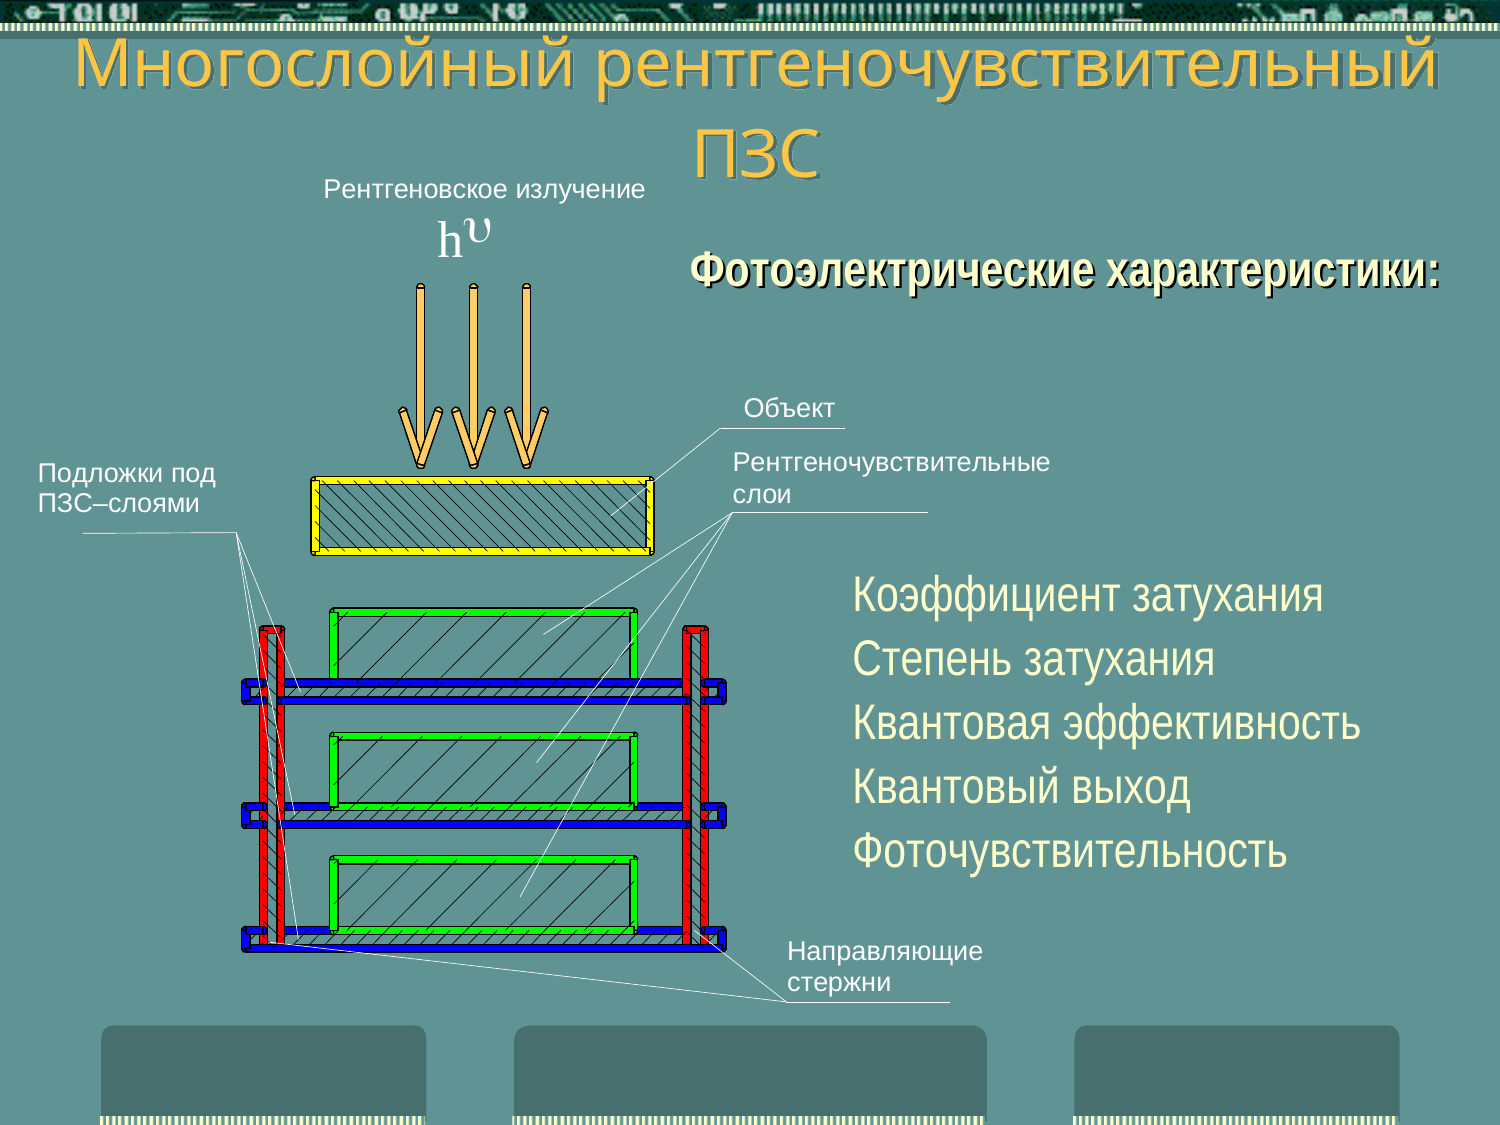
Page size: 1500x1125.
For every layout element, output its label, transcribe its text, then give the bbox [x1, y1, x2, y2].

picture [1073, 1116, 1399, 1125]
picture [99, 1116, 426, 1125]
picture [0, 0, 1500, 31]
picture [512, 1116, 985, 1125]
text_box Фотоэлектрические характеристики: [674, 237, 1476, 305]
